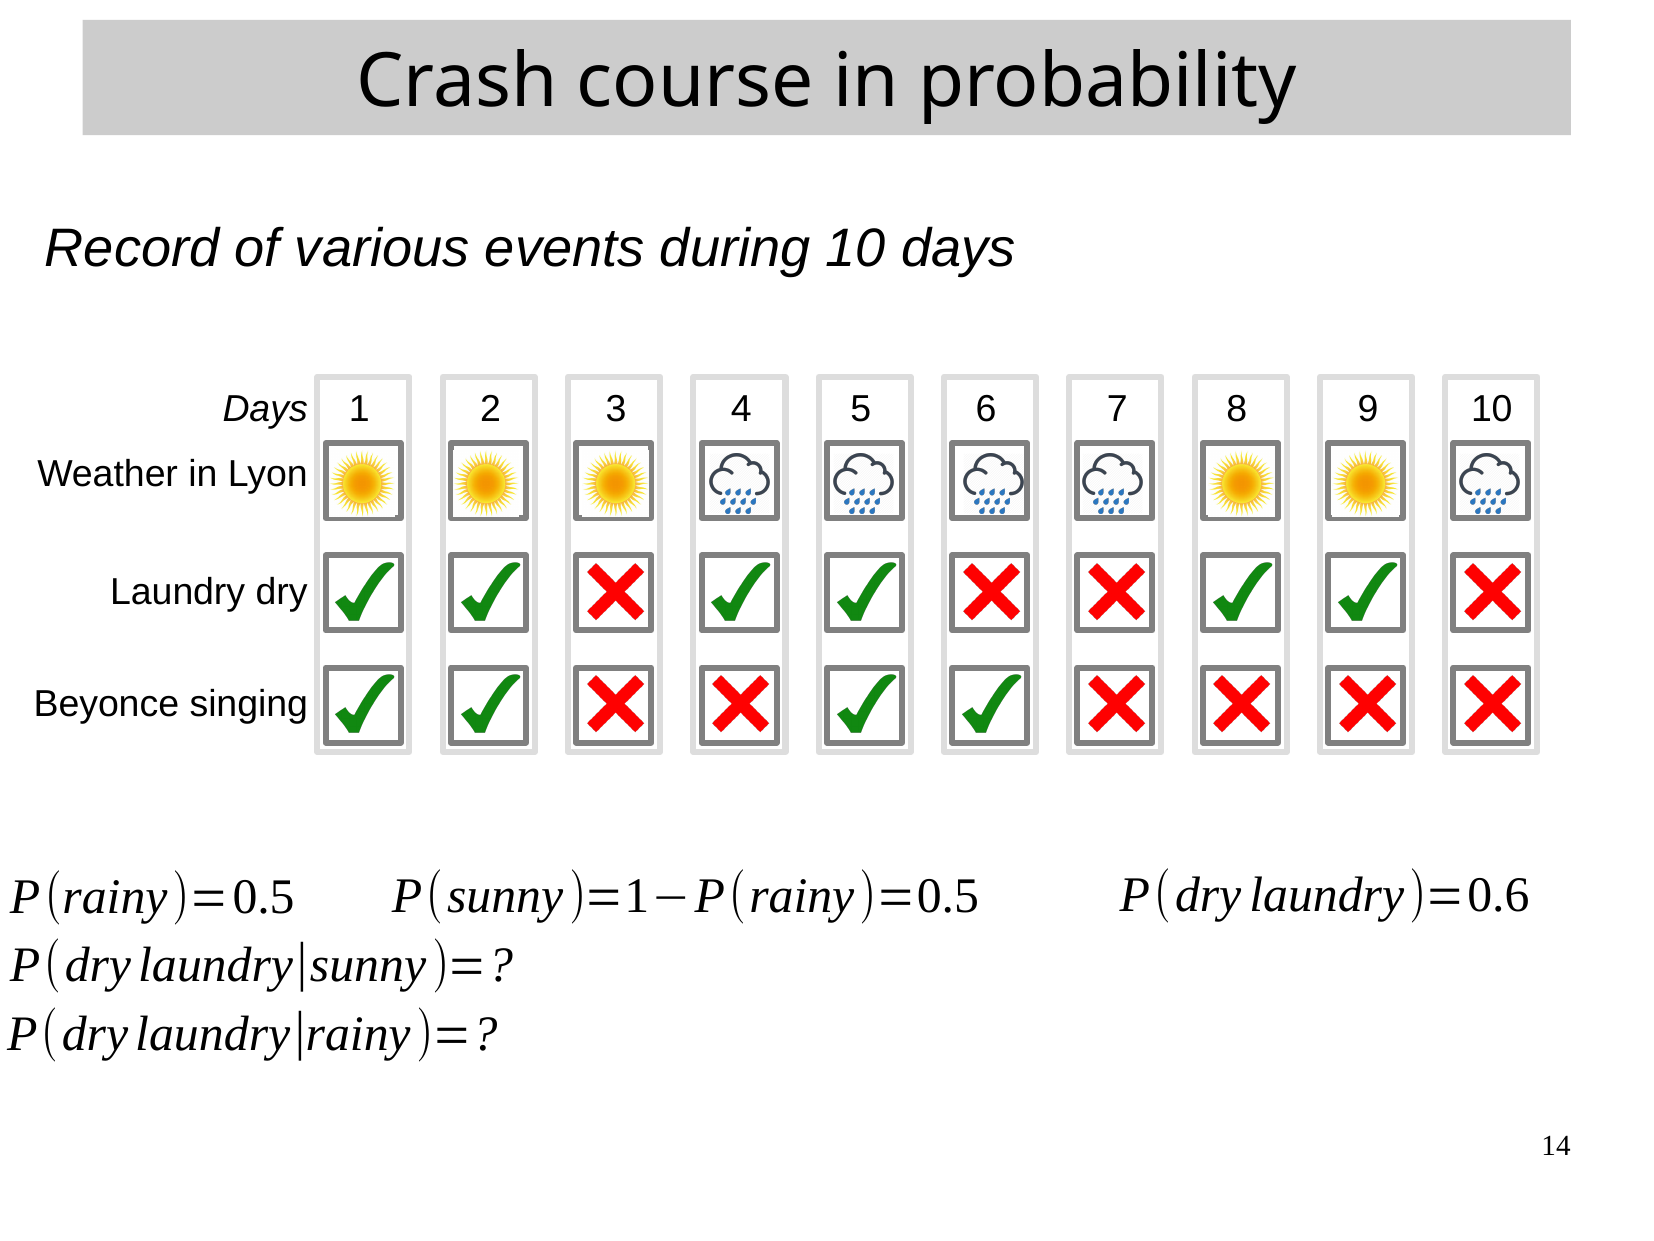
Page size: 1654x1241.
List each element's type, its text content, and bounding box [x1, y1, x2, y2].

chart [1111, 865, 1537, 926]
picture [582, 450, 649, 517]
picture [833, 453, 894, 514]
text_box 2 [465, 380, 526, 437]
text_box Record of various events during 10 days [30, 210, 1216, 286]
picture [1208, 450, 1275, 517]
picture [585, 673, 646, 735]
text_box 6 [960, 380, 1021, 437]
text_box 4 [716, 380, 777, 437]
picture [1211, 673, 1272, 735]
title Crash course in probability [82, 19, 1571, 136]
text_box 8 [1211, 380, 1272, 437]
picture [334, 673, 395, 735]
picture [453, 450, 519, 517]
text_box 9 [1342, 380, 1403, 437]
picture [1459, 453, 1520, 514]
text_box 10 [1456, 380, 1534, 479]
picture [334, 561, 395, 622]
picture [710, 561, 771, 622]
picture [1462, 673, 1523, 735]
chart [0, 936, 522, 997]
picture [460, 561, 521, 622]
chart [381, 867, 987, 927]
text_box 7 [1092, 380, 1153, 437]
picture [1332, 450, 1399, 517]
text_box 1 [334, 380, 395, 437]
picture [1086, 673, 1147, 735]
text_box 10 [1456, 446, 1525, 479]
picture [961, 673, 1022, 735]
picture [1462, 561, 1523, 622]
picture [836, 673, 897, 735]
picture [1086, 561, 1147, 622]
picture [1337, 561, 1398, 622]
text_box Laundry dry [7, 562, 314, 623]
chart [0, 868, 301, 928]
picture [460, 673, 521, 735]
picture [585, 561, 646, 622]
text_box 3 [590, 380, 651, 437]
picture [709, 453, 770, 514]
text_box Days [7, 379, 314, 440]
picture [1082, 453, 1143, 514]
picture [963, 453, 1024, 514]
text_box Beyonce singing [7, 674, 314, 735]
picture [329, 450, 395, 517]
picture [961, 561, 1022, 622]
picture [710, 673, 771, 735]
text_box Weather in Lyon [7, 444, 314, 505]
chart [0, 1005, 506, 1066]
text_box 5 [835, 380, 896, 437]
picture [1337, 673, 1398, 735]
picture [836, 561, 897, 622]
picture [1212, 561, 1273, 622]
